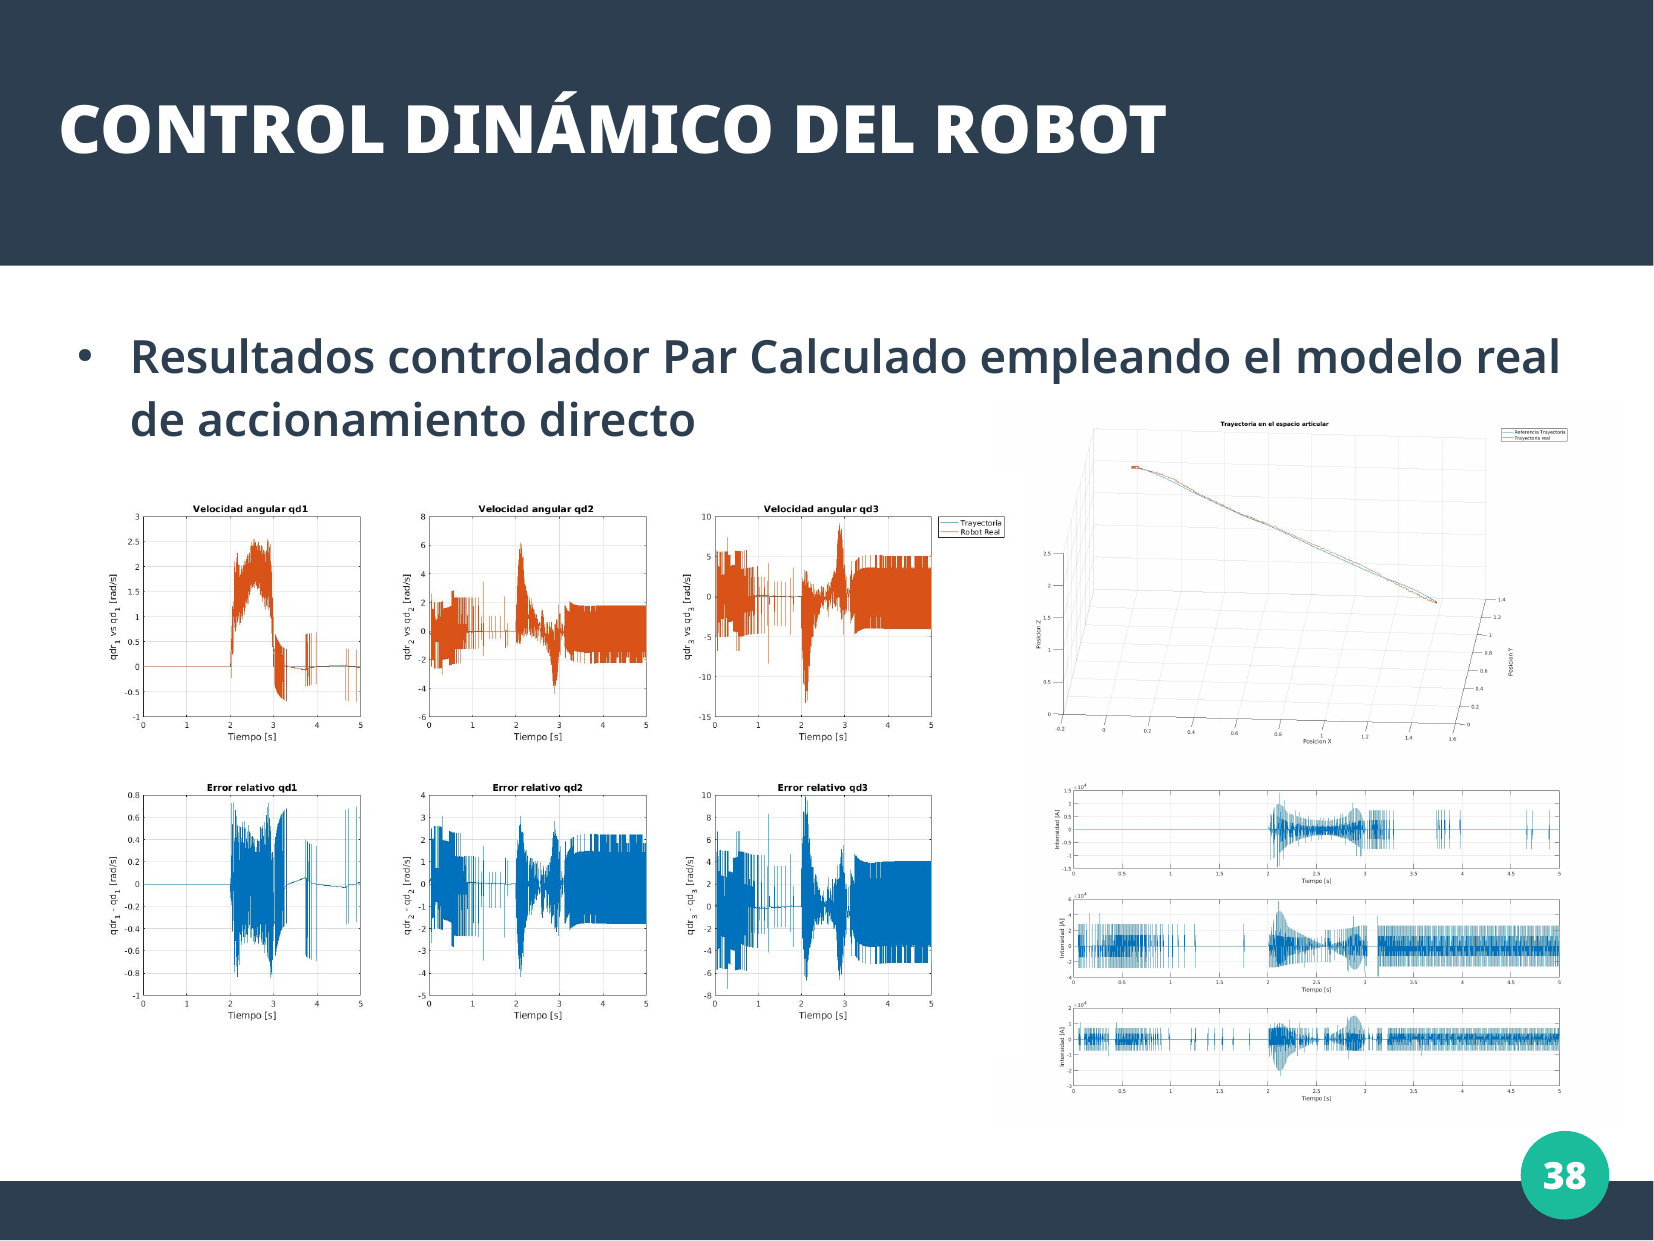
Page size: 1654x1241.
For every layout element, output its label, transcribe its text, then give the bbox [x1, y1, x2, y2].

picture [11, 401, 1619, 1126]
list Resultados controlador Par Calculado empleando el modelo real de accionamiento directo [59, 324, 1595, 472]
title CONTROL DINÁMICO DEL ROBOT [59, 49, 1595, 207]
list Resultados controlador Par Calculado empleando el modelo real de accionamiento directo [59, 1060, 1595, 1152]
